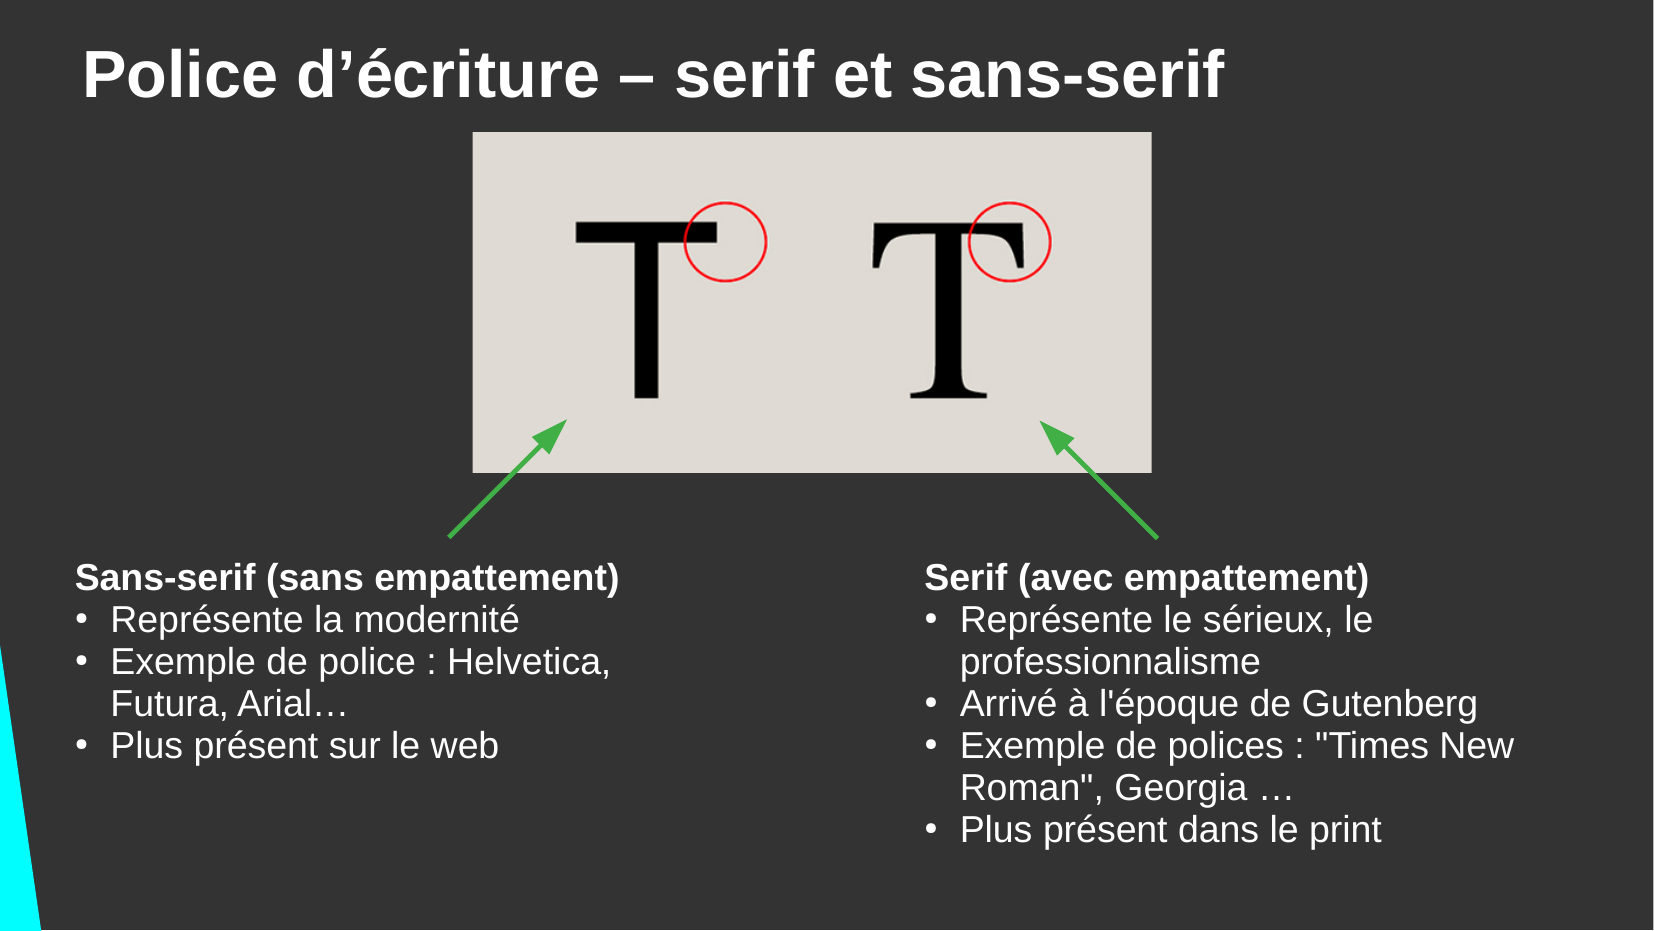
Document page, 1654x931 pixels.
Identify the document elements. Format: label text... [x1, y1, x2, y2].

picture [472, 132, 1152, 473]
text_box Sans-serif (sans empattement) Représente la modernité Exemple de police : Helvetica, Futura, Arial… Plus présent sur le web [60, 549, 650, 774]
text_box [0, 645, 42, 931]
title Police d’écriture – serif et sans-serif [82, 37, 1571, 122]
text_box Serif (avec empattement) Représente le sérieux, le professionnalisme Arrivé à l'époque de Gutenberg Exemple de polices : "Times New Roman", Georgia … Plus présent dans le print [909, 549, 1607, 859]
